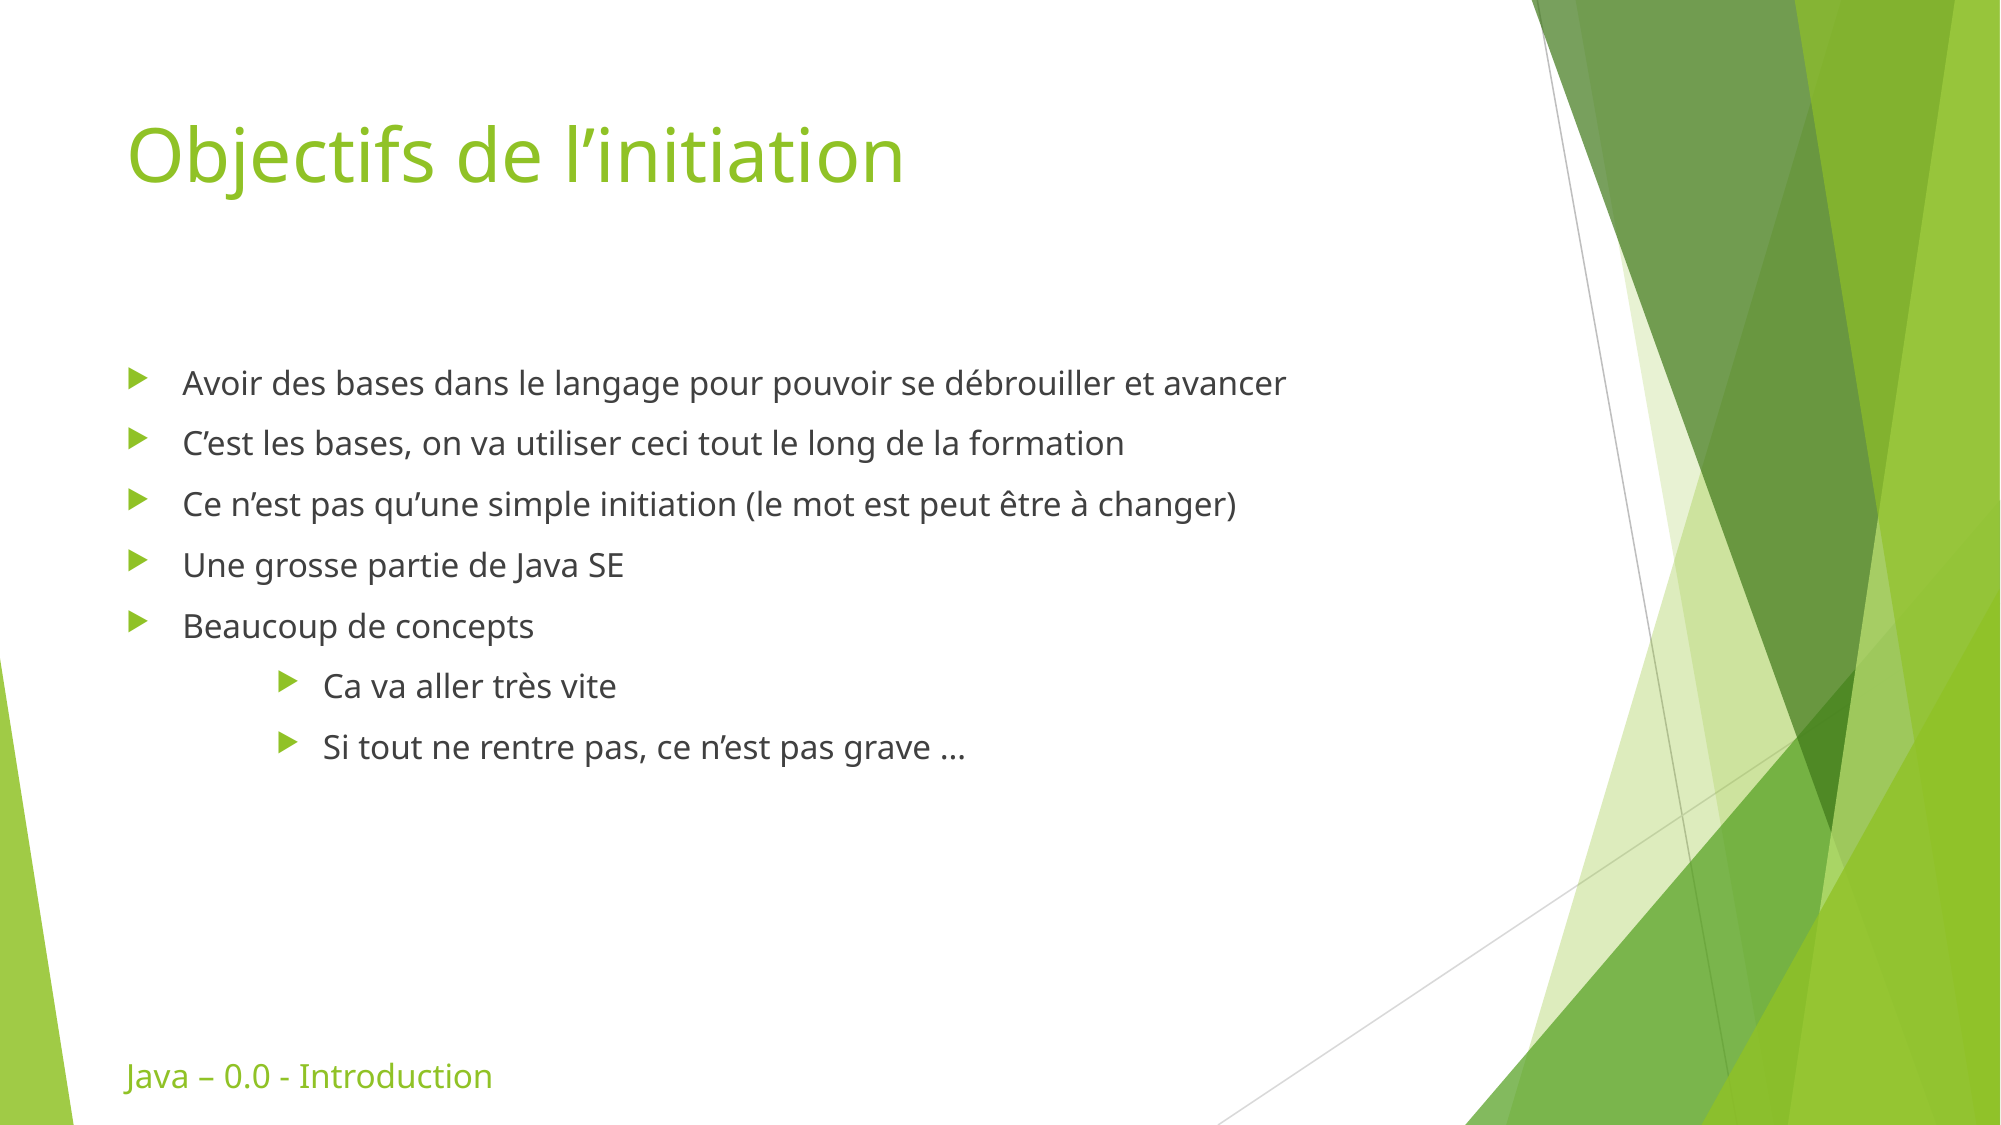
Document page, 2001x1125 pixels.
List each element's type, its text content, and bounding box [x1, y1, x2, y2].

list Avoir des bases dans le langage pour pouvoir se débrouiller et avancer C’est les bases, on va utiliser ceci tout le long de la formation Ce n’est pas qu’une simple initiation (le mot est peut être à changer) Une grosse partie de Java SE Beaucoup de concepts Ca va aller très vite Si tout ne rentre pas, ce n’est pas grave … [111, 354, 1522, 992]
text_box Java – 0.0 - Introduction [111, 1047, 1094, 1109]
title Objectifs de l’initiation [111, 99, 1522, 317]
